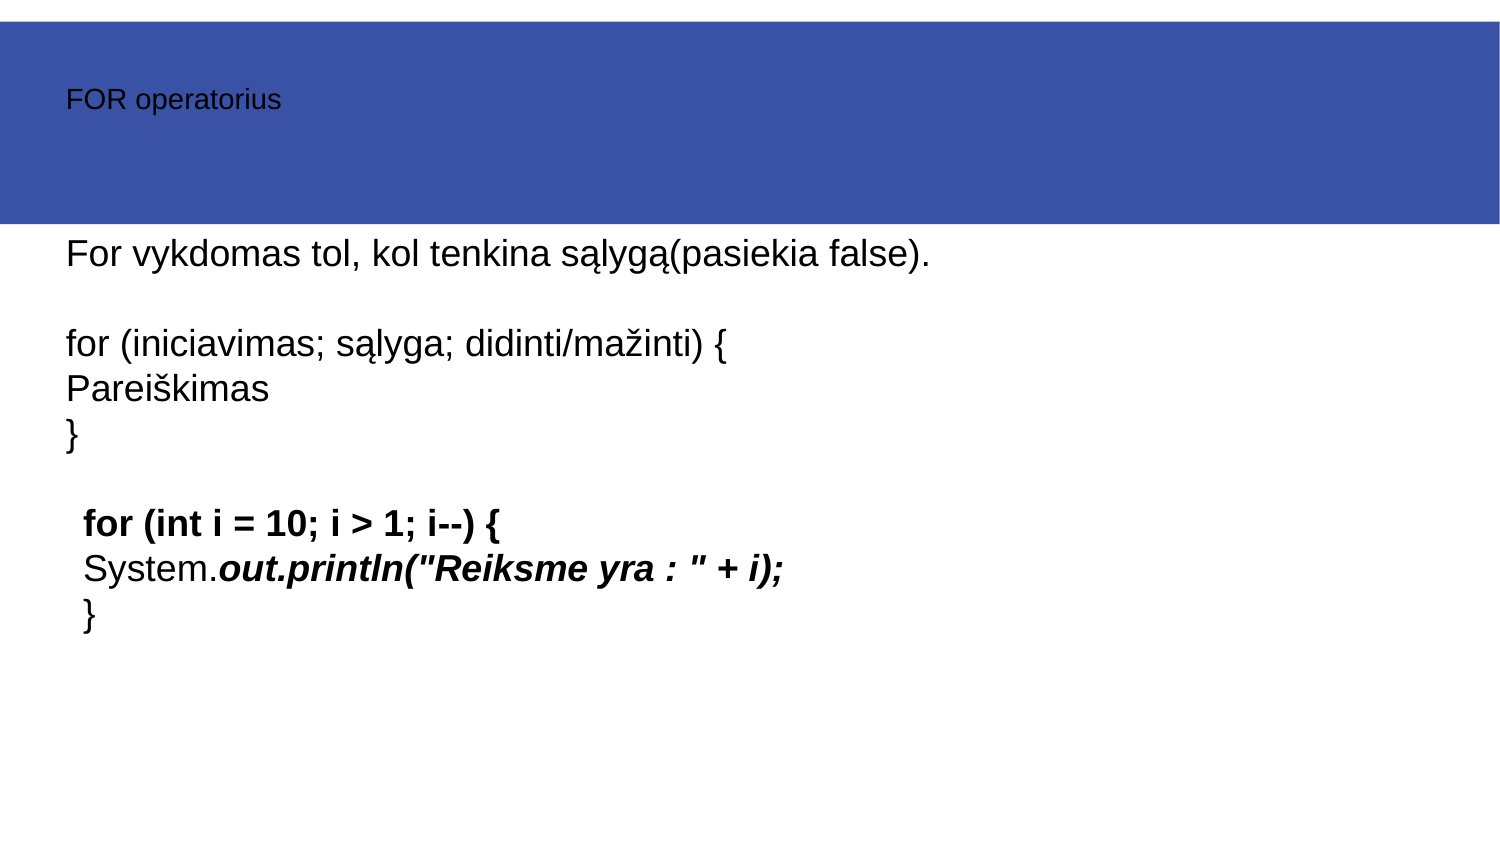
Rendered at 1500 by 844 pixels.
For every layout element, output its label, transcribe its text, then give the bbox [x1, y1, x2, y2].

title FOR operatorius [51, 72, 1449, 167]
list For vykdomas tol, kol tenkina sąlygą(pasiekia false). for (iniciavimas; sąlyga; didinti/mažinti) { Pareiškimas } for (int i = 10; i > 1; i--) { System.out.println("Reiksme yra : " + i); } [51, 221, 1449, 750]
